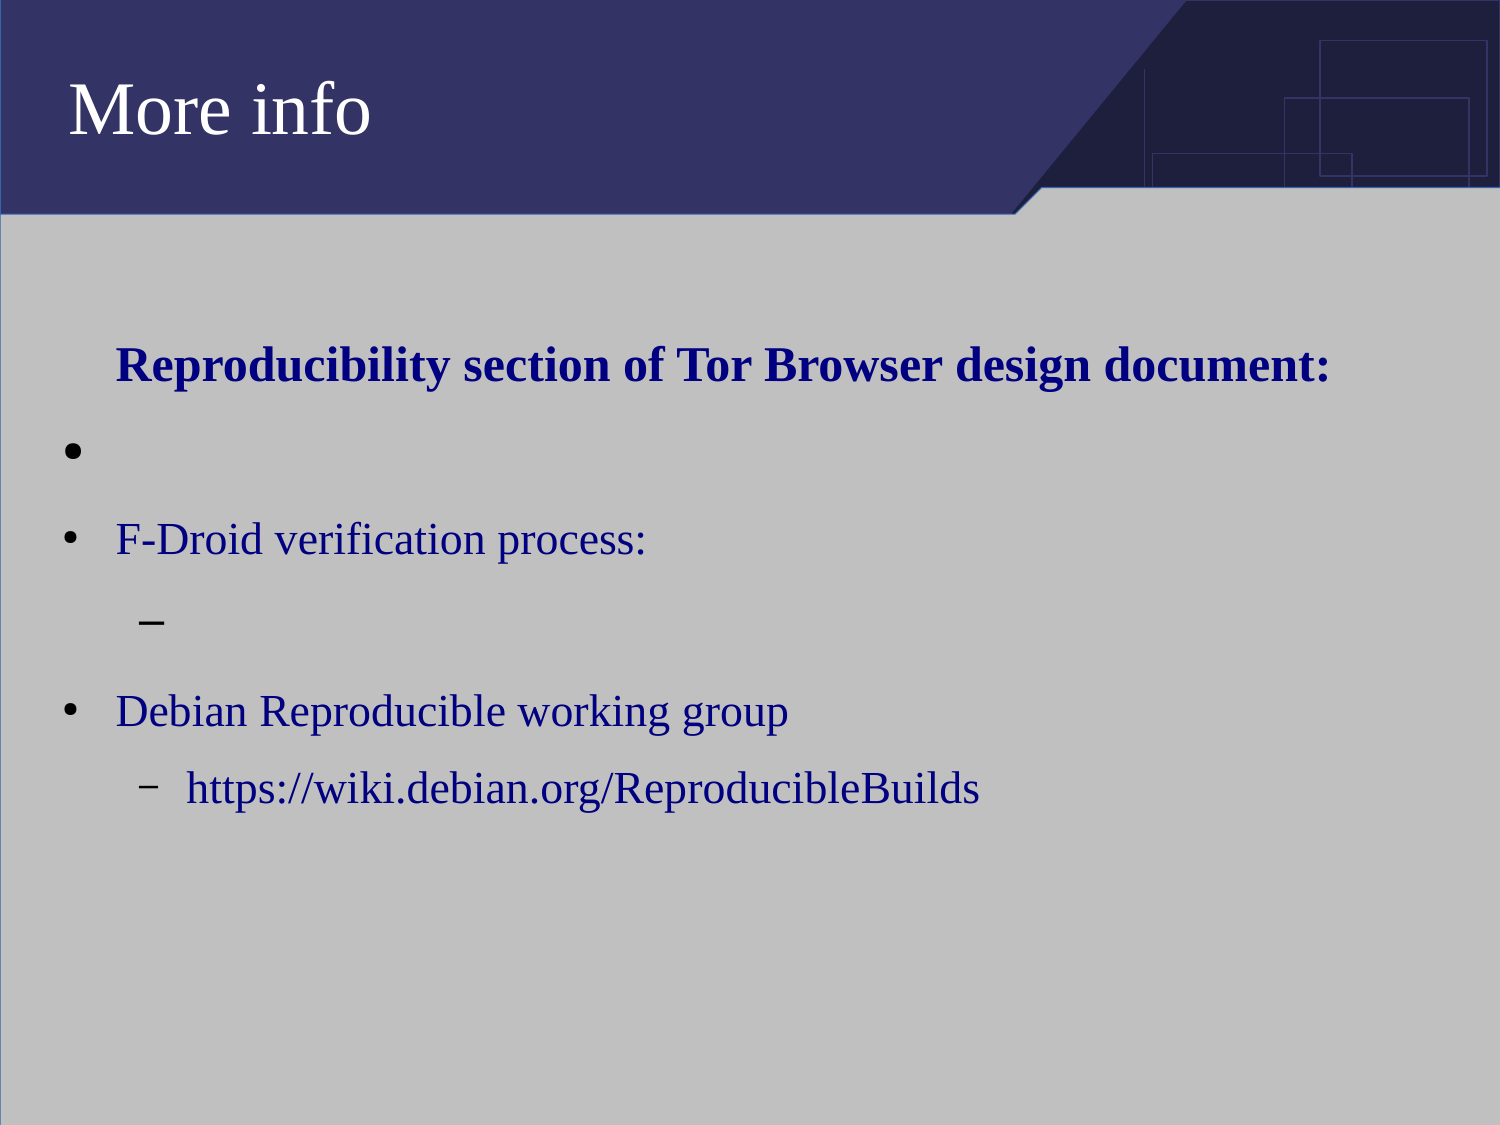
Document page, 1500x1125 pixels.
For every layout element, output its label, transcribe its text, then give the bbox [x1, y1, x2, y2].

text_box Reproducibility section of Tor Browser design document: F-Droid verification process: Debian Reproducible working group https://wiki.debian.org/ReproducibleBuilds [30, 329, 1456, 988]
text_box More info [53, 59, 1313, 159]
